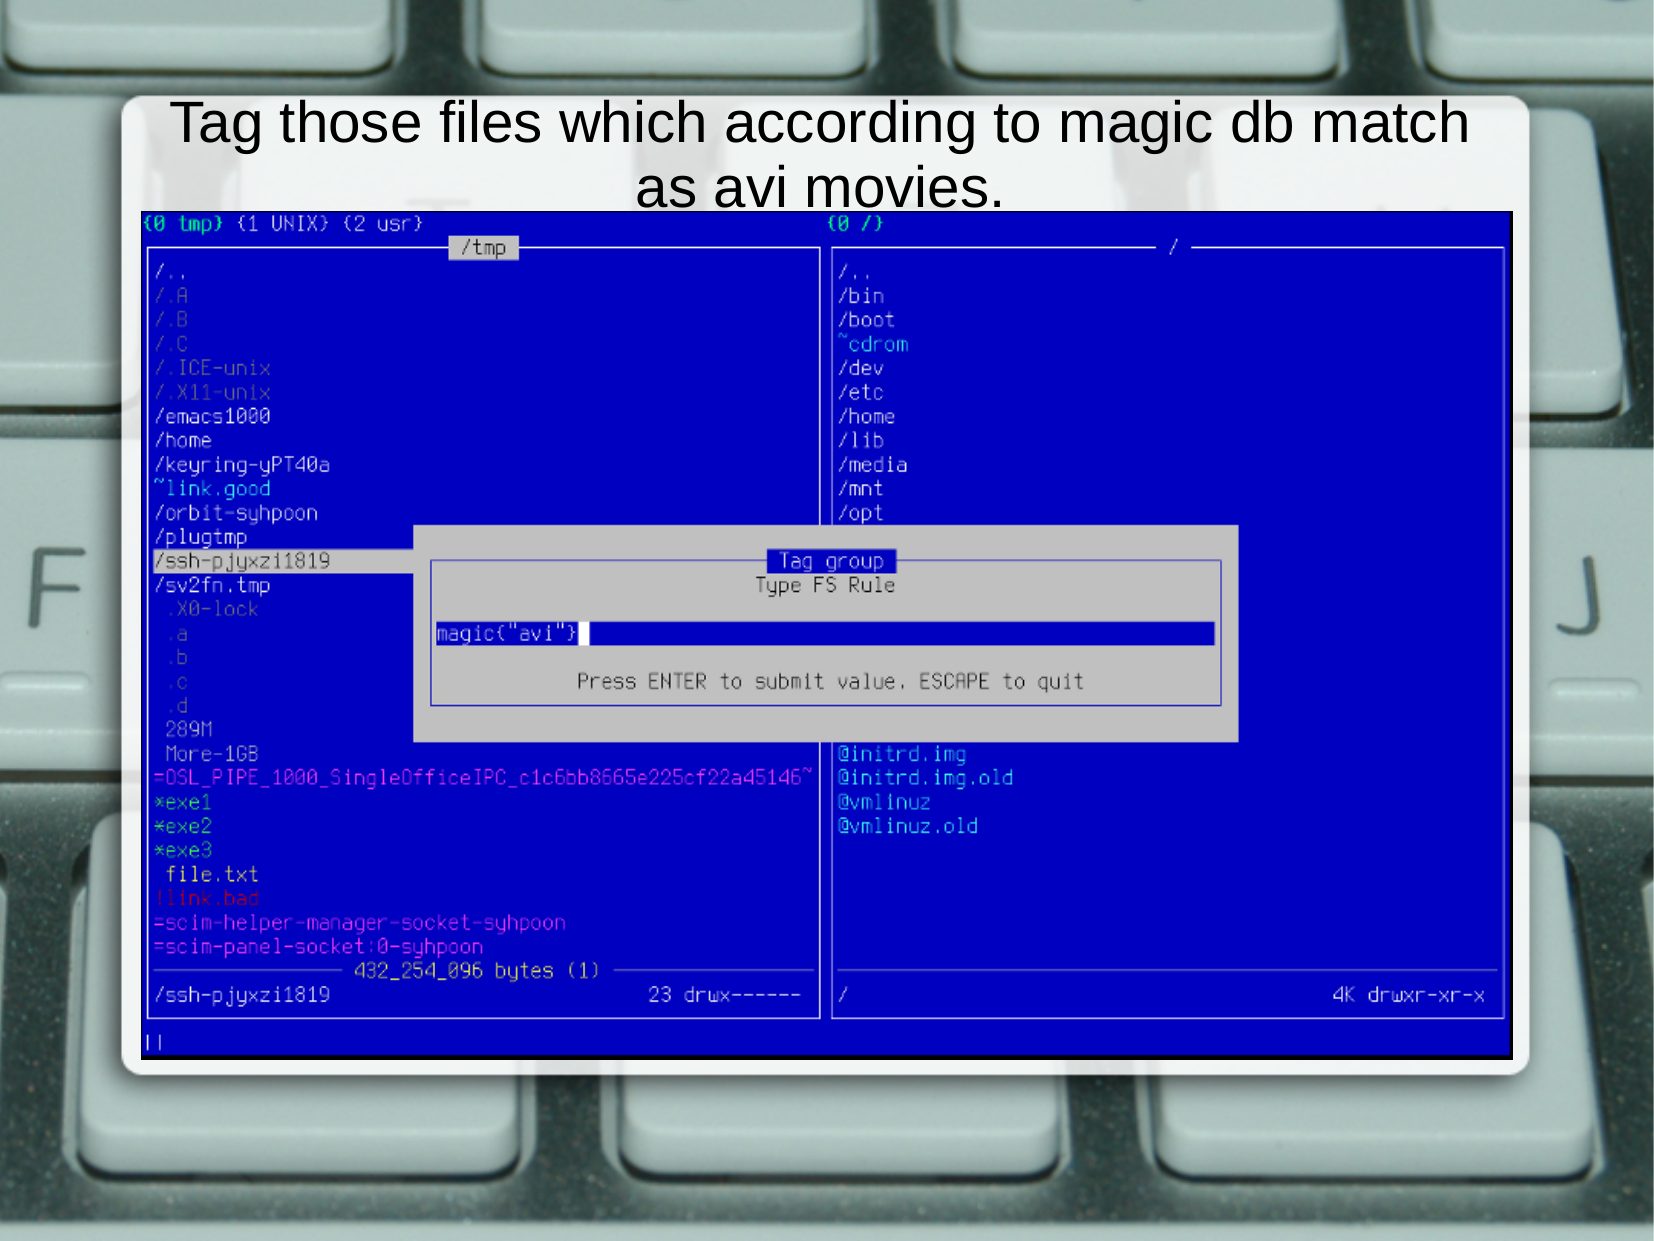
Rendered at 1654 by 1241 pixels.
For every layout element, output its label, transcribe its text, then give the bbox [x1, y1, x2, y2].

picture [0, 0, 1654, 1241]
title Tag those files which according to magic db match as avi movies. [135, 89, 1506, 285]
